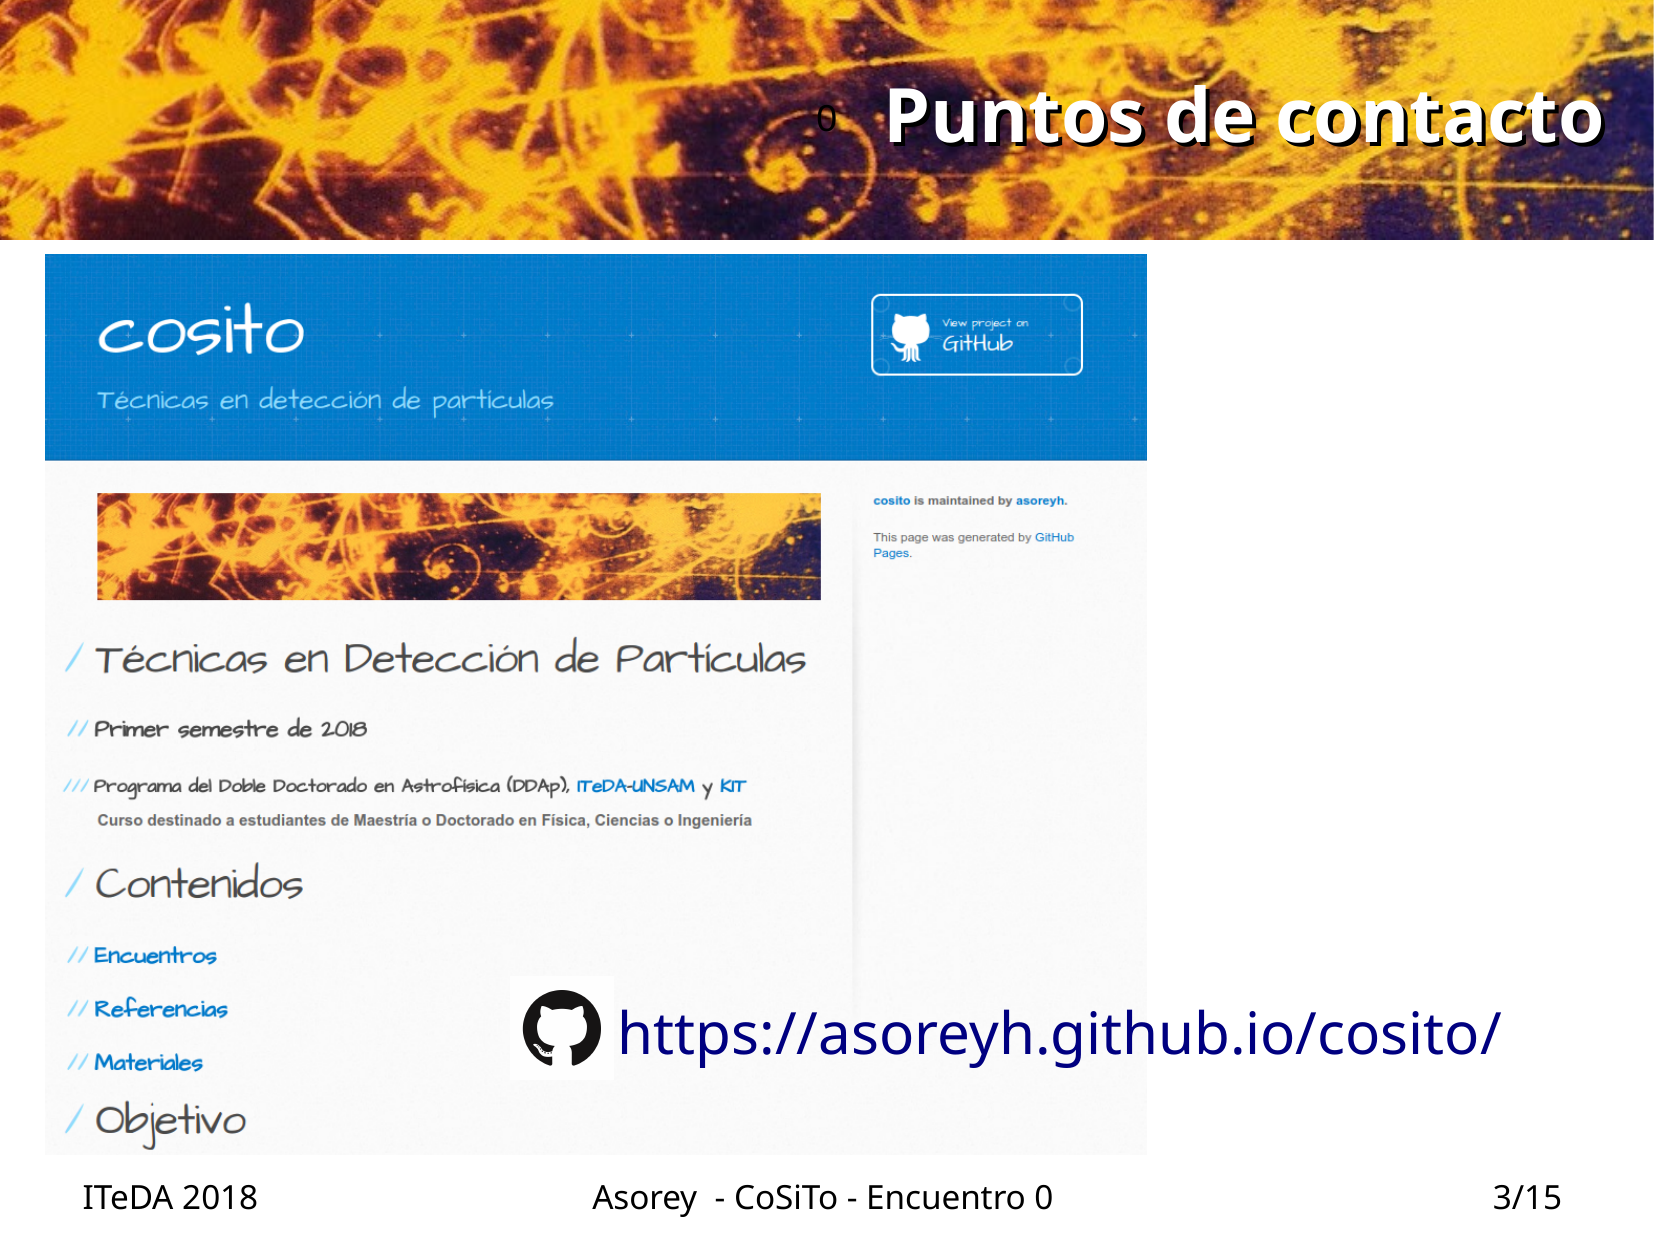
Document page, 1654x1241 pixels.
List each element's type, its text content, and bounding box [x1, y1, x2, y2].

picture [510, 976, 614, 1081]
picture [0, 0, 1654, 240]
title Puntos de contacto [45, 38, 1606, 189]
subtitle [45, 255, 1606, 1156]
text_box https://asoreyh.github.io/cosito/ [603, 984, 1654, 1142]
